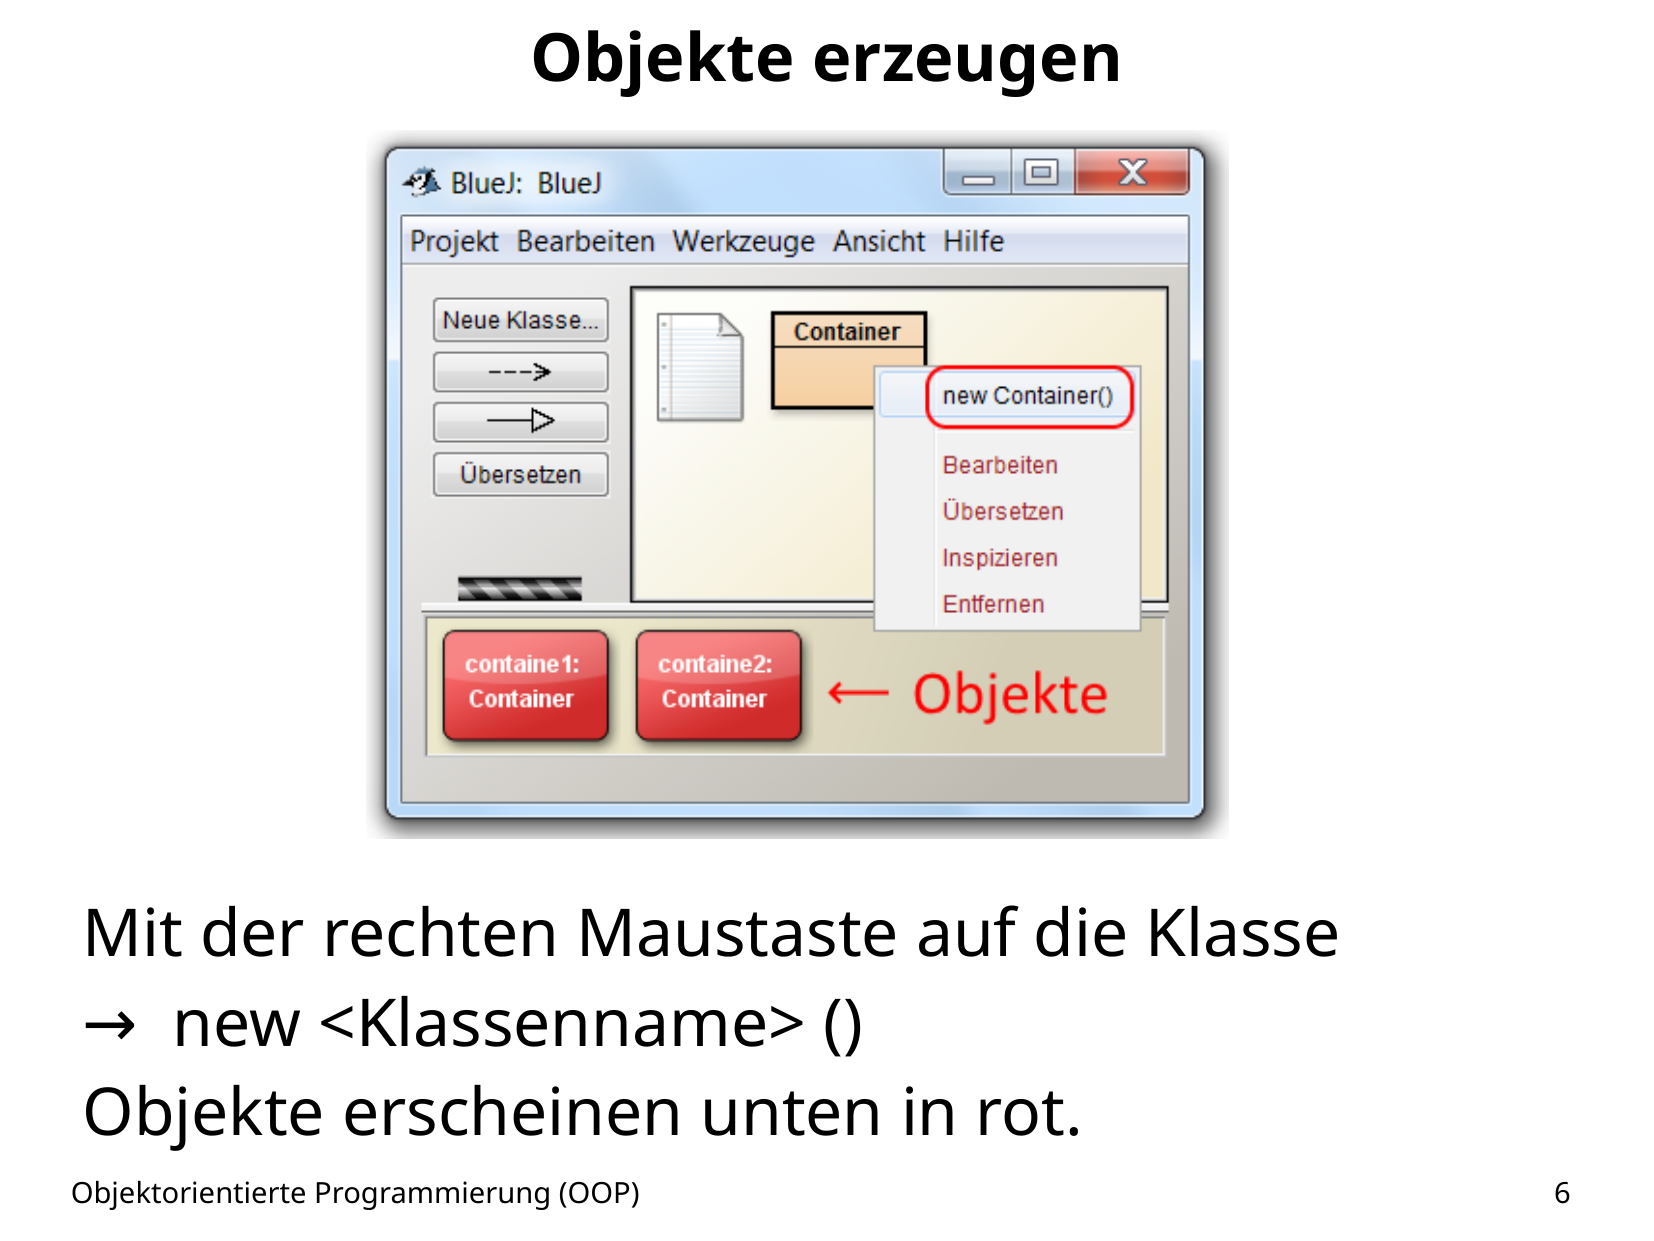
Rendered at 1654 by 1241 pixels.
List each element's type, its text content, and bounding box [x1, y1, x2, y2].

title Objekte erzeugen [0, 5, 1654, 107]
picture [366, 130, 1229, 839]
list Mit der rechten Maustaste auf die Klasse → new <Klassenname> () Objekte erscheinen unten in rot. [82, 885, 1571, 1158]
